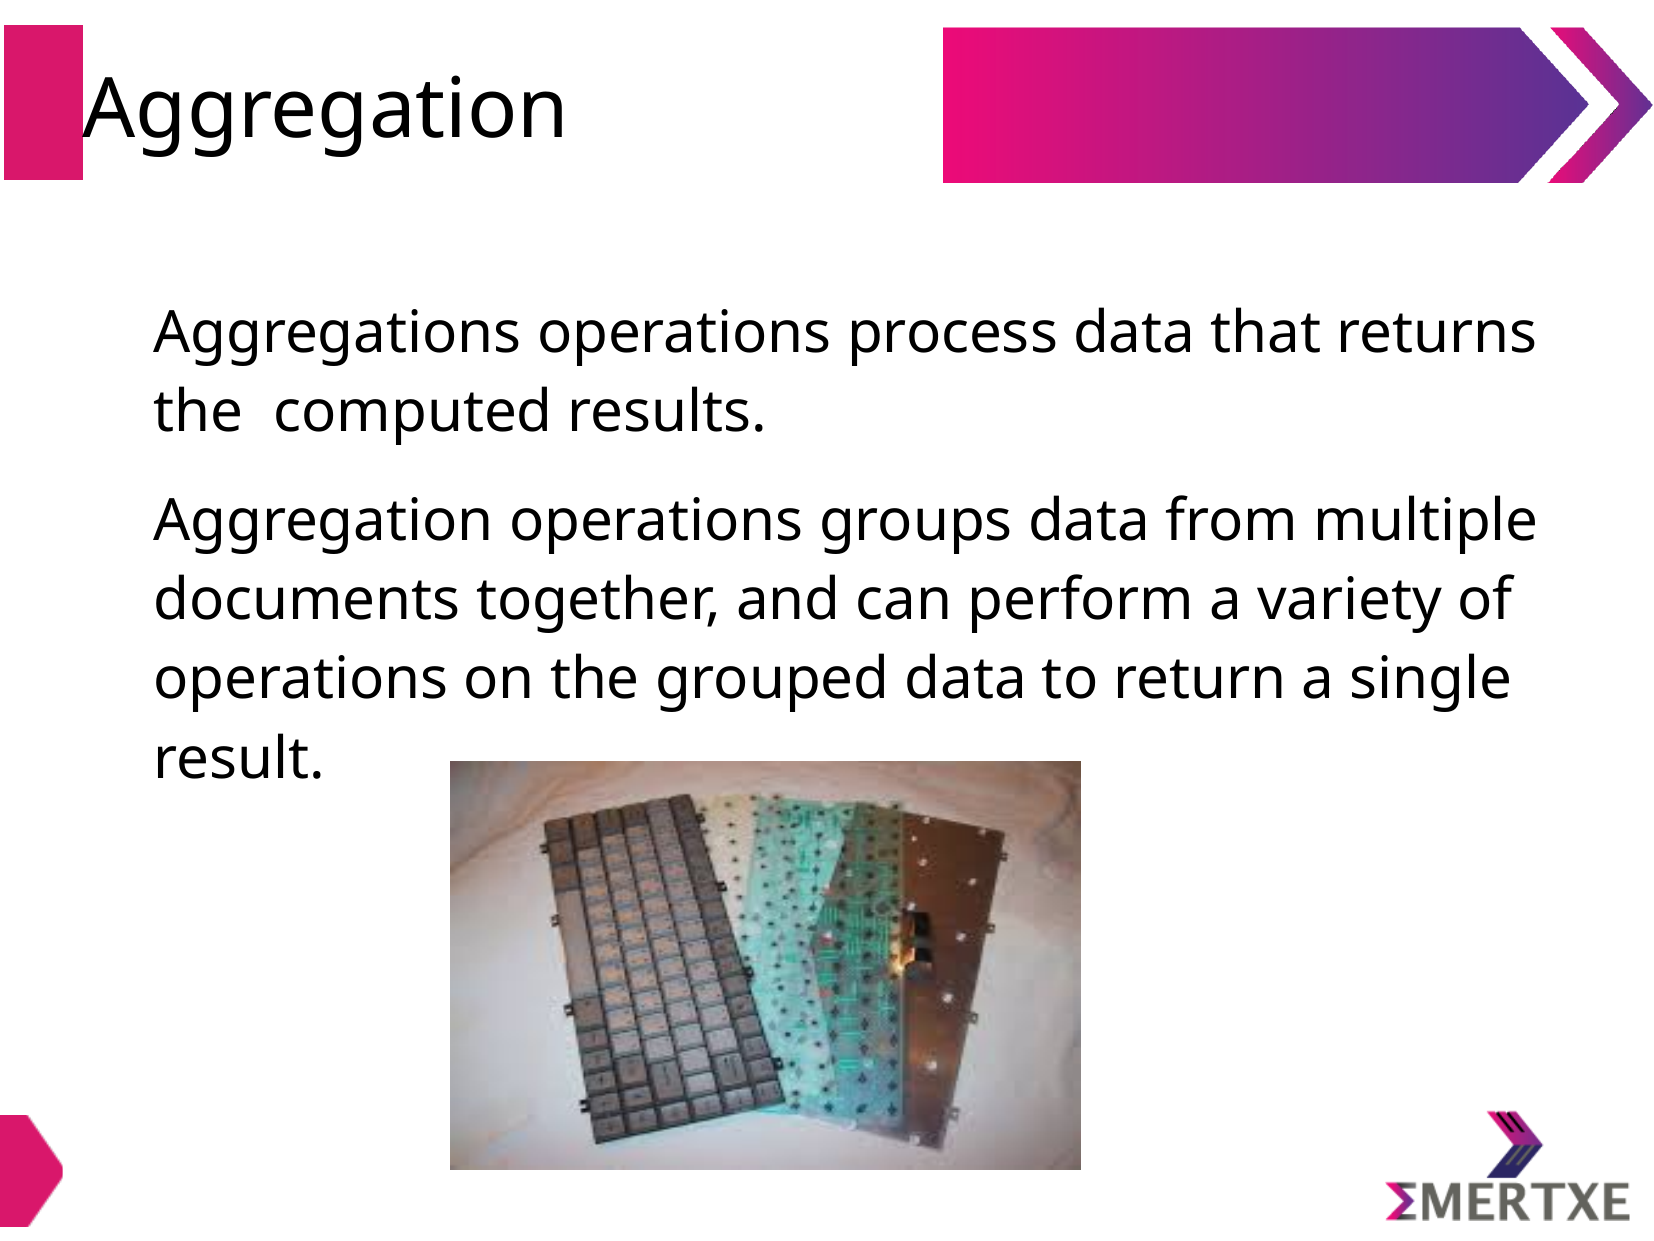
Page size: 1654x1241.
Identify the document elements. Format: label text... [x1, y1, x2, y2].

picture [1571, 27, 1653, 183]
picture [1385, 1107, 1631, 1221]
title Aggregation [82, 2, 1571, 210]
list Aggregations operations process data that returns the computed results. Aggregation operations groups data from multiple documents together, and can perform a variety of operations on the grouped data to return a single result. [82, 290, 1571, 1010]
picture [450, 761, 1081, 1171]
